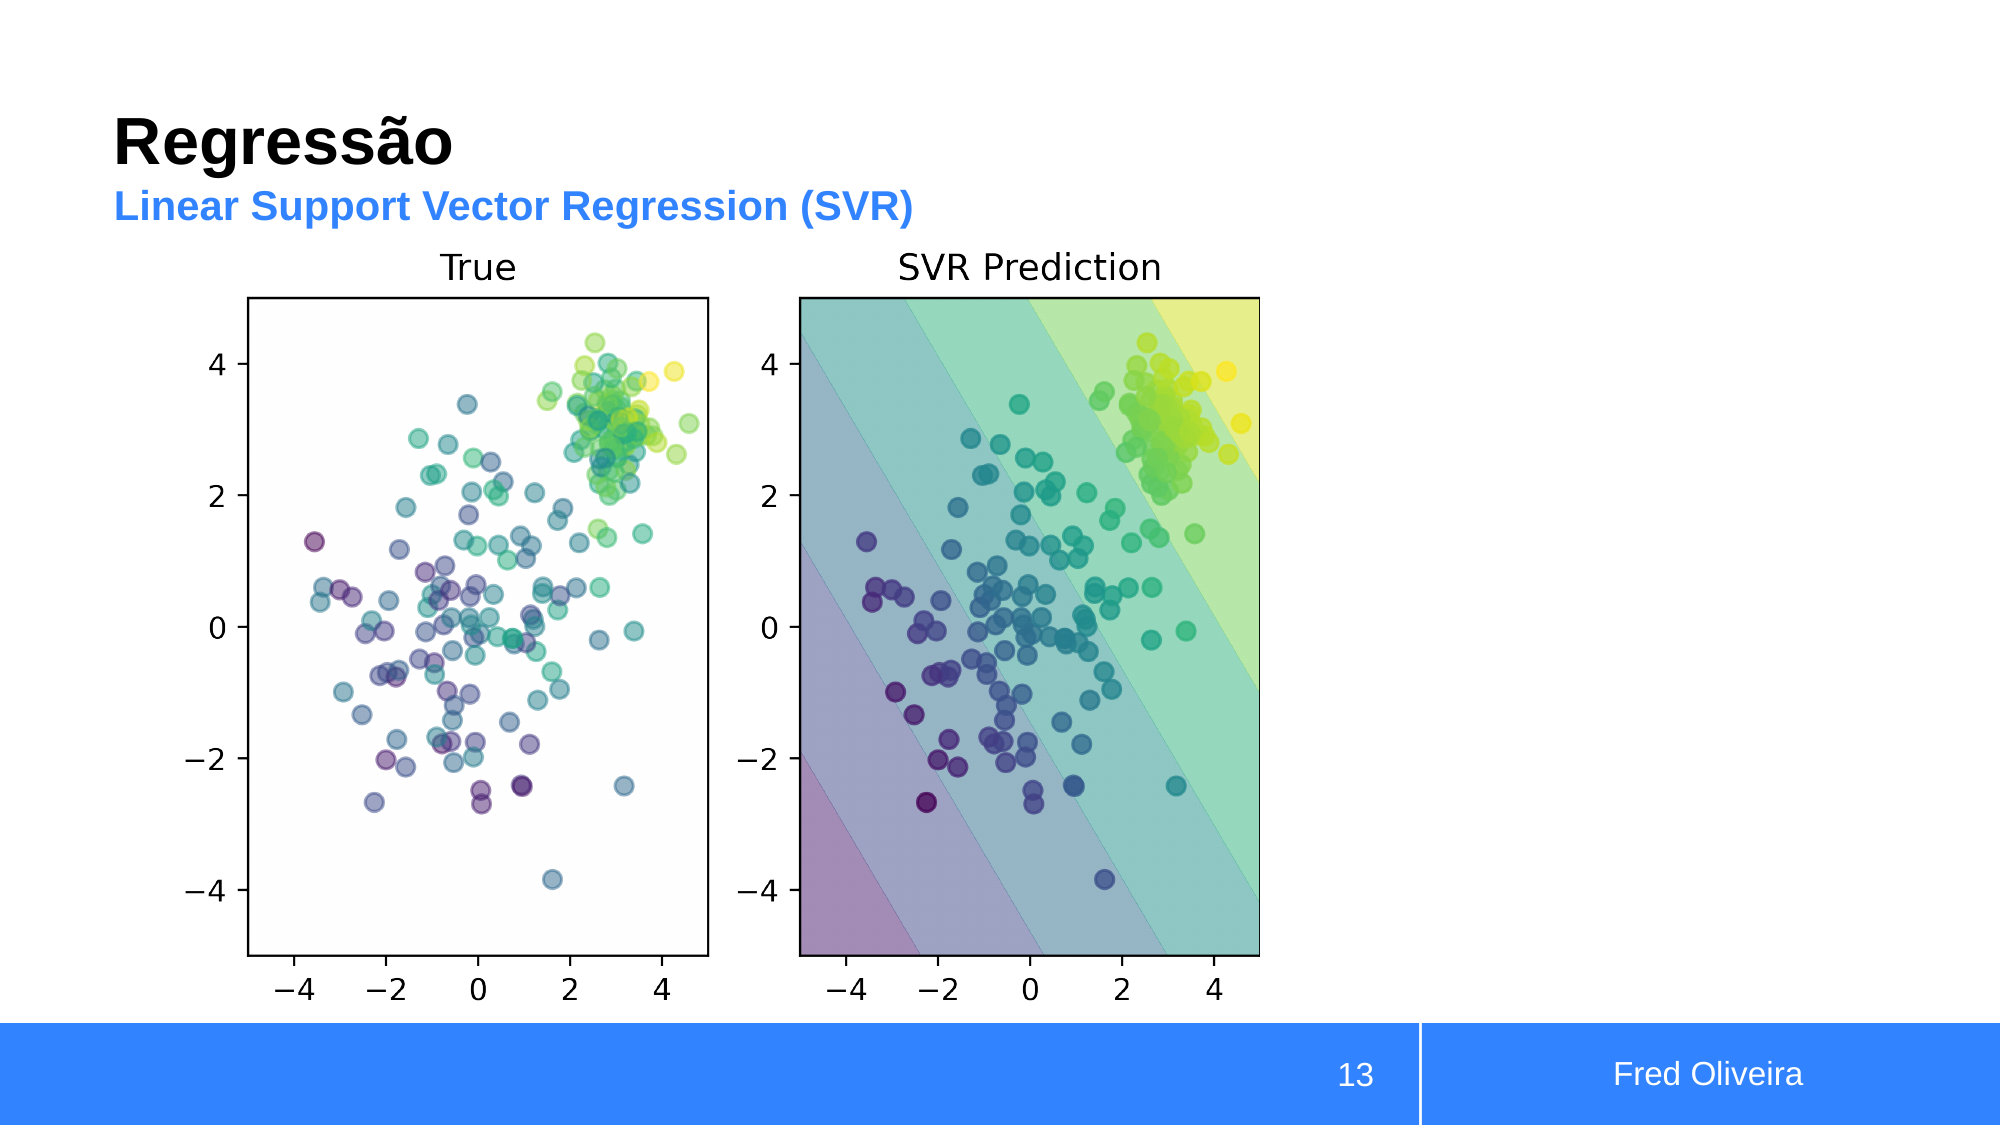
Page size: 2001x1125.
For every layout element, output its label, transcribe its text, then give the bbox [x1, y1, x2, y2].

picture [182, 262, 1260, 1006]
title Regressão [114, 19, 1420, 178]
list Linear Support Vector Regression (SVR) [114, 178, 1420, 262]
slide_number <number> [1260, 1043, 1390, 1104]
footer Fred Oliveira [1442, 1042, 1975, 1102]
